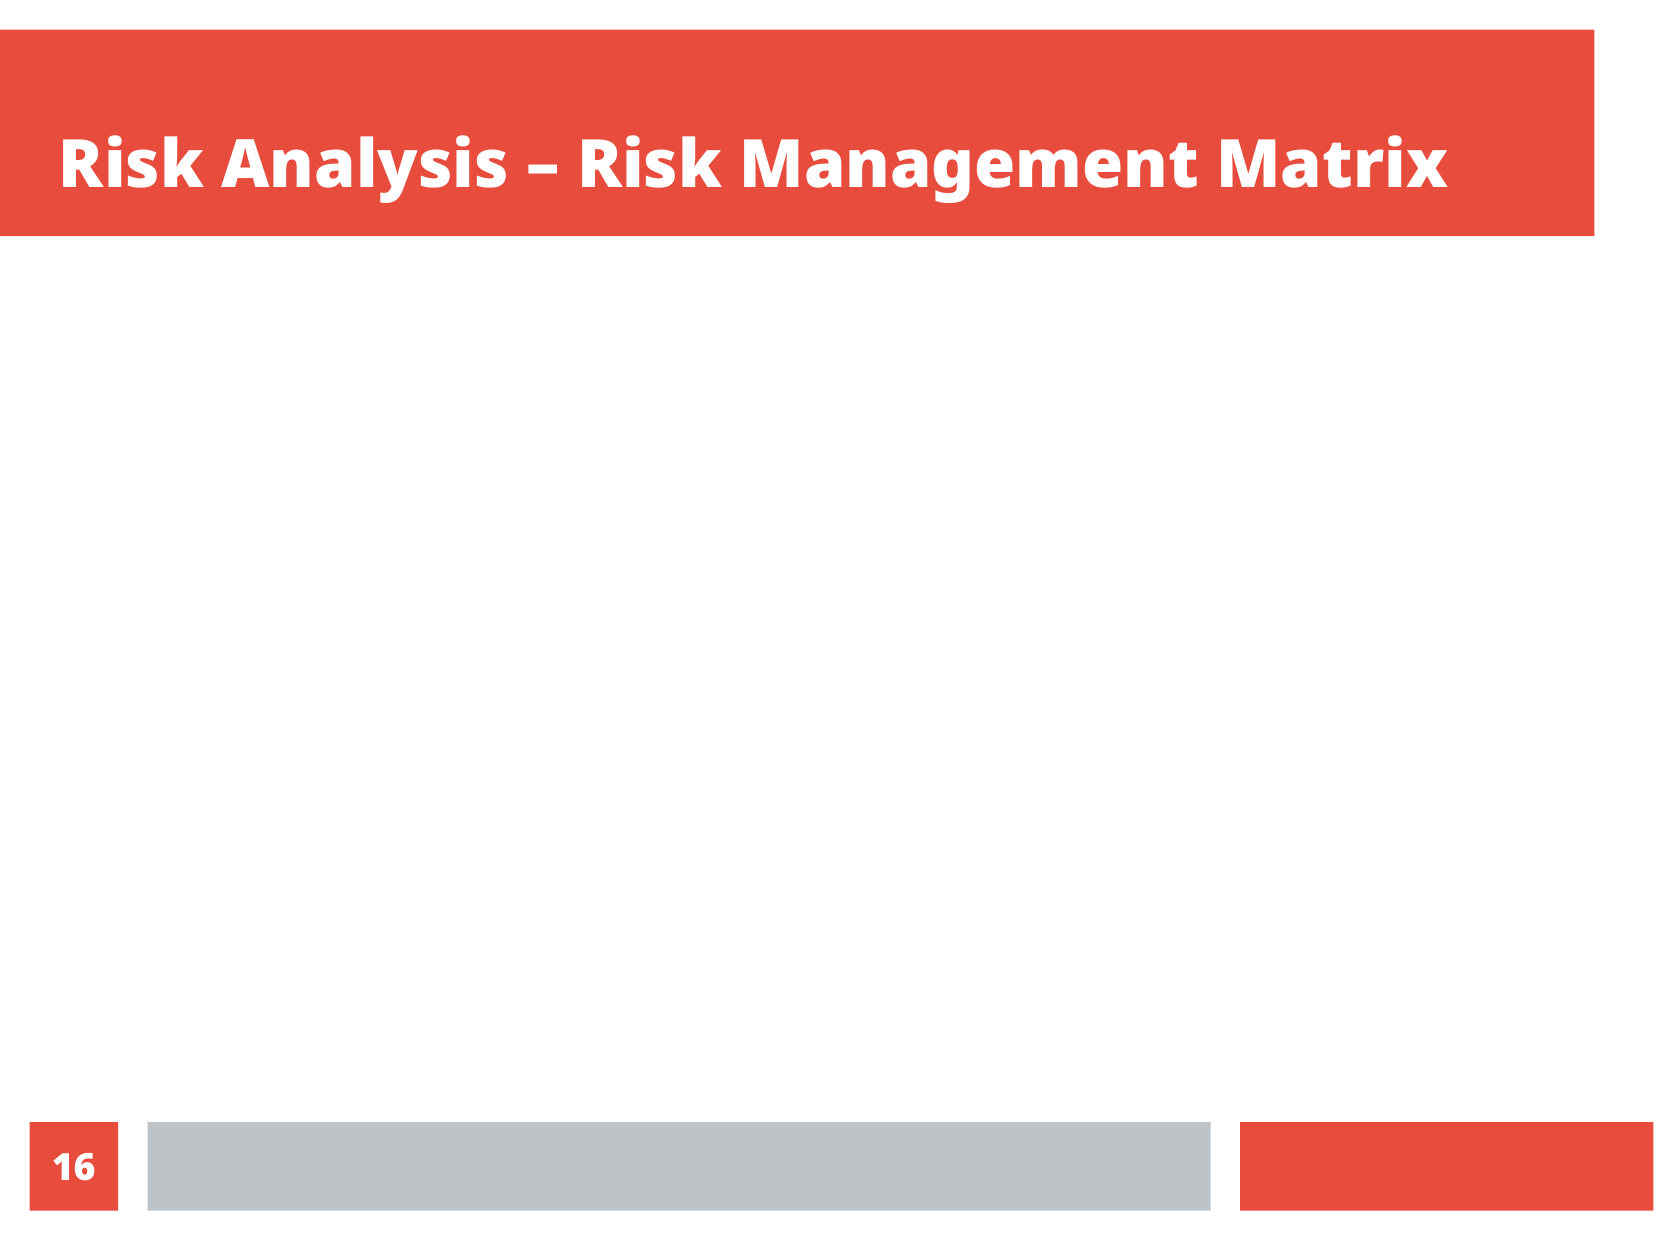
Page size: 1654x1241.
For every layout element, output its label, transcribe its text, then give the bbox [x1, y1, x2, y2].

title Risk Analysis – Risk Management Matrix [59, 59, 1595, 207]
